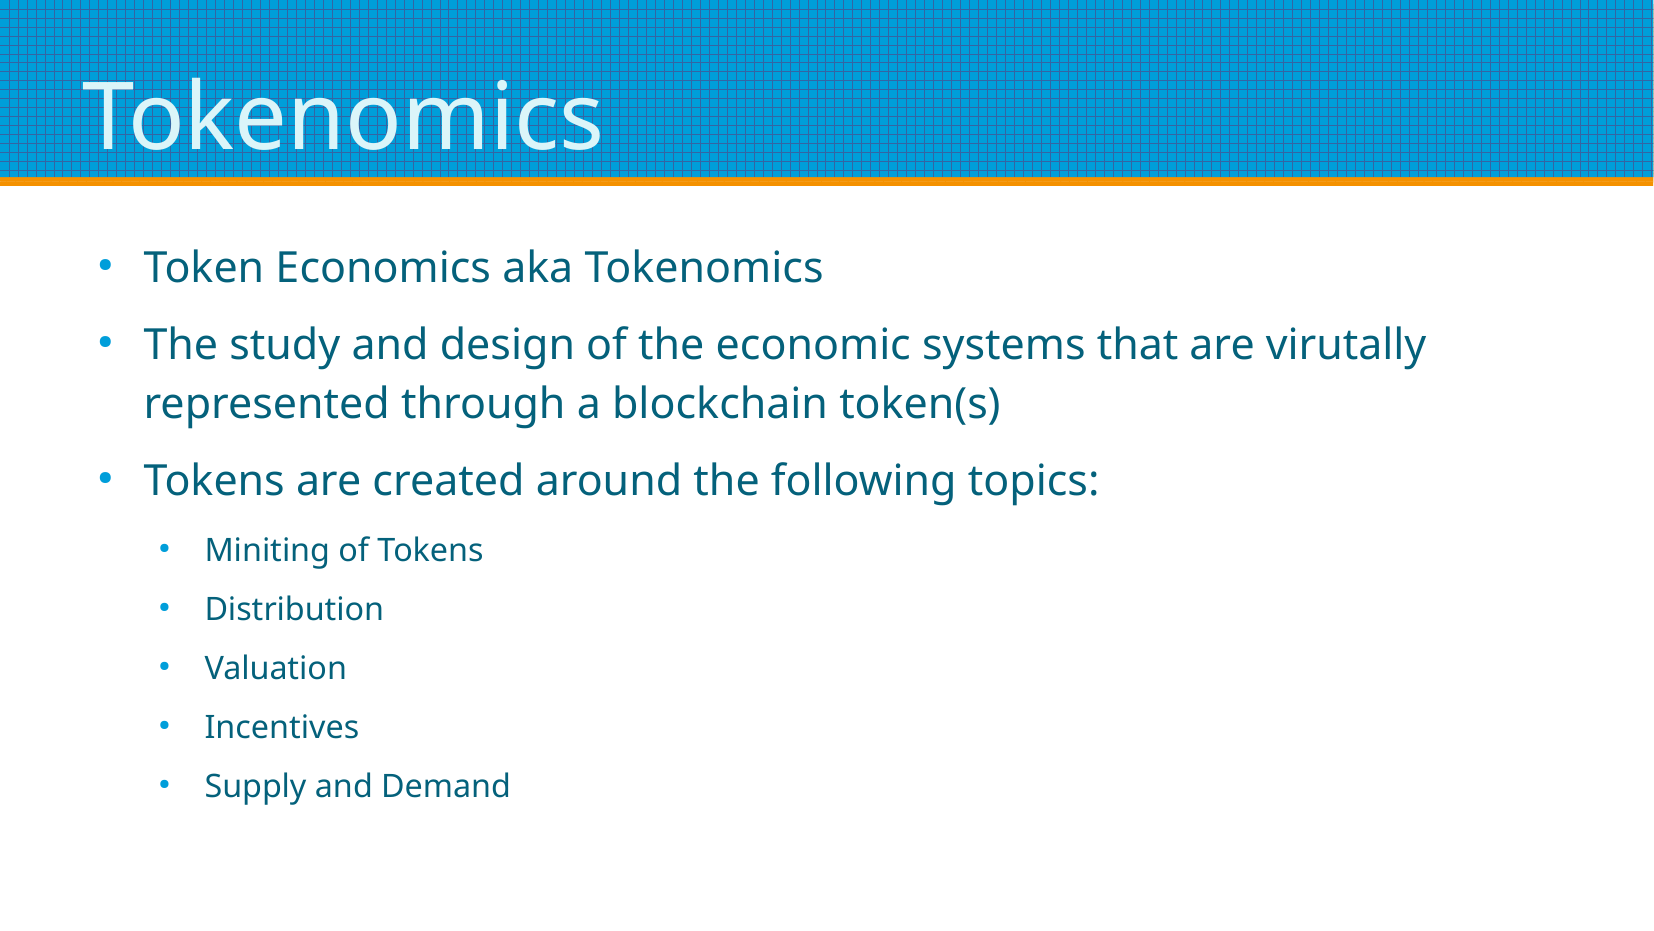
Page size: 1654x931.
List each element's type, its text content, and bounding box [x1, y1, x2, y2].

title Tokenomics [82, 14, 1571, 178]
list Token Economics aka Tokenomics The study and design of the economic systems that are virutally represented through a blockchain token(s) Tokens are created around the following topics: Miniting of Tokens Distribution Valuation Incentives Supply and Demand [82, 236, 1571, 813]
